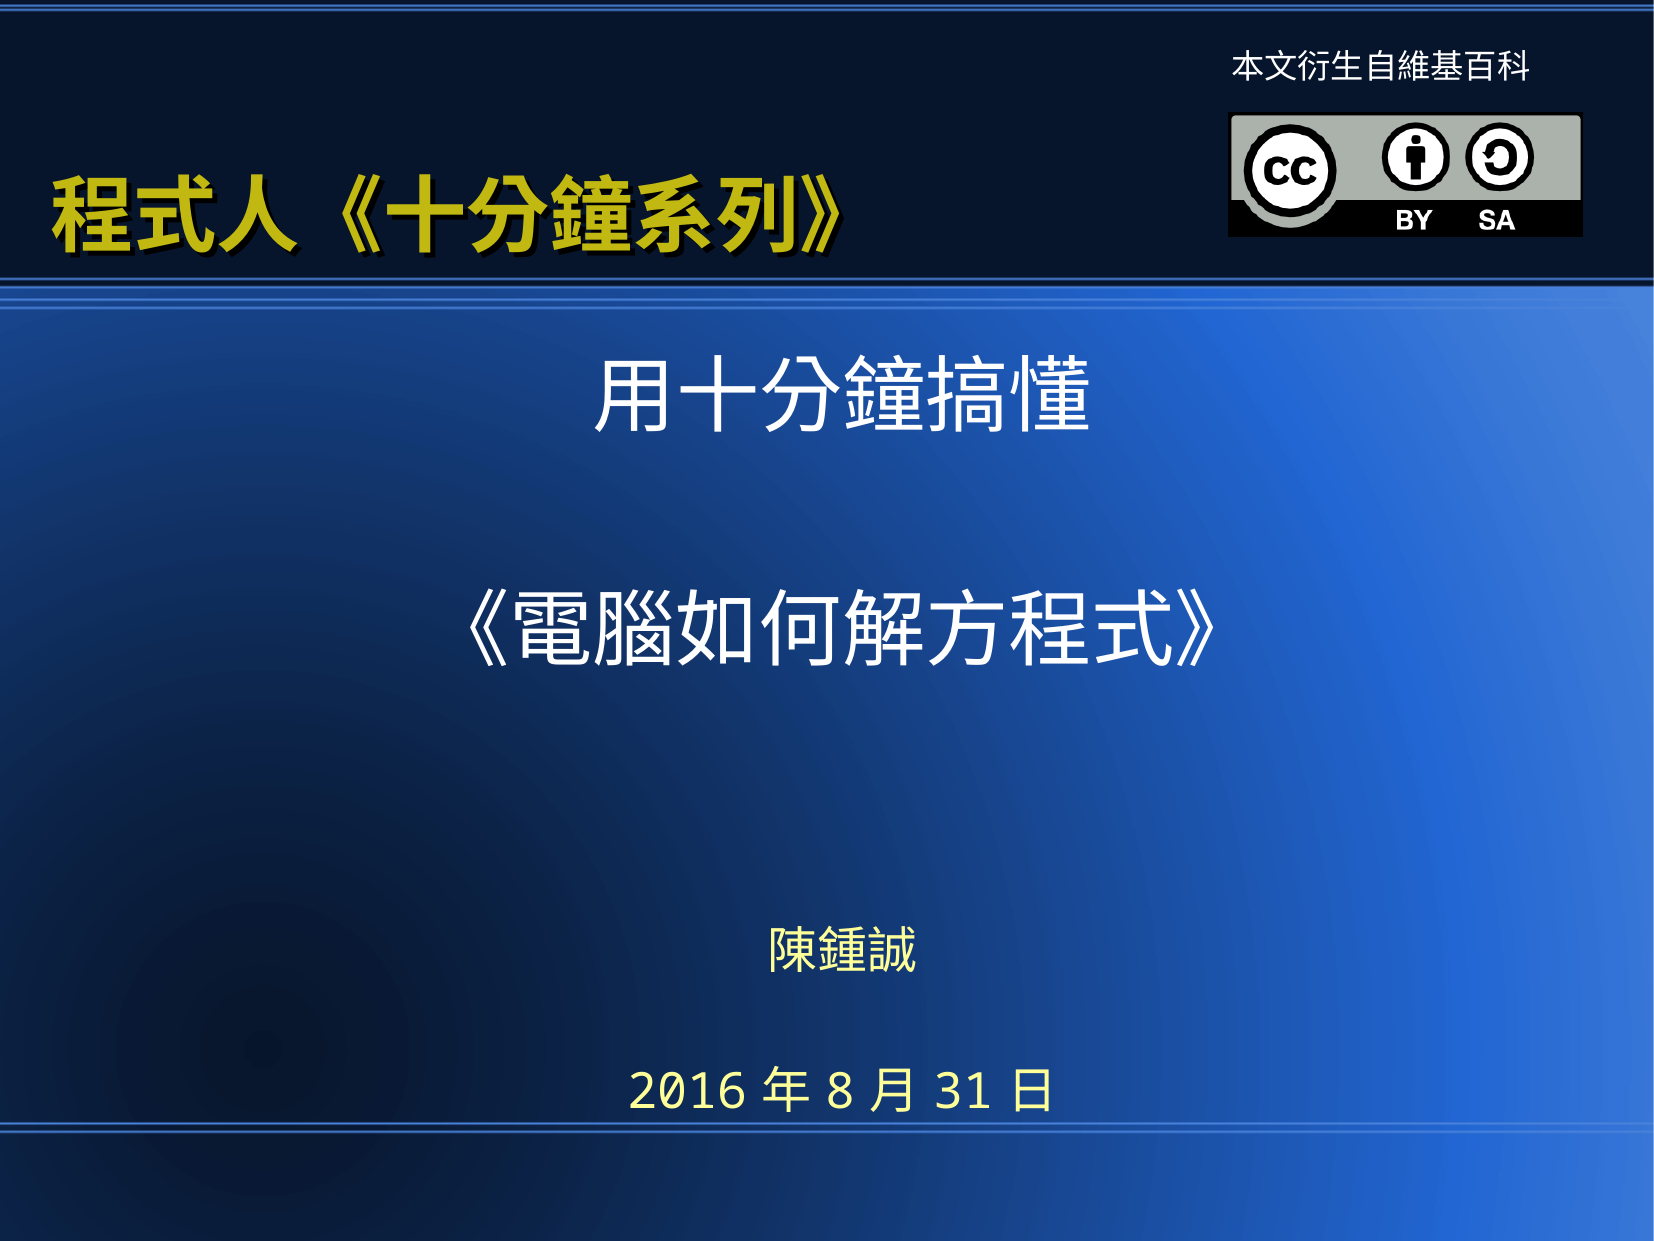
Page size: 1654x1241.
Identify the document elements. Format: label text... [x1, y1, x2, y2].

text_box 程式人《十分鐘系列》 [35, 141, 981, 343]
subtitle 用十分鐘搞懂 《電腦如何解方程式》 陳鍾誠 2016年8月31日 [59, 326, 1626, 1126]
text_box 本文衍生自維基百科 [1216, 32, 1622, 95]
picture [0, 0, 1654, 1241]
